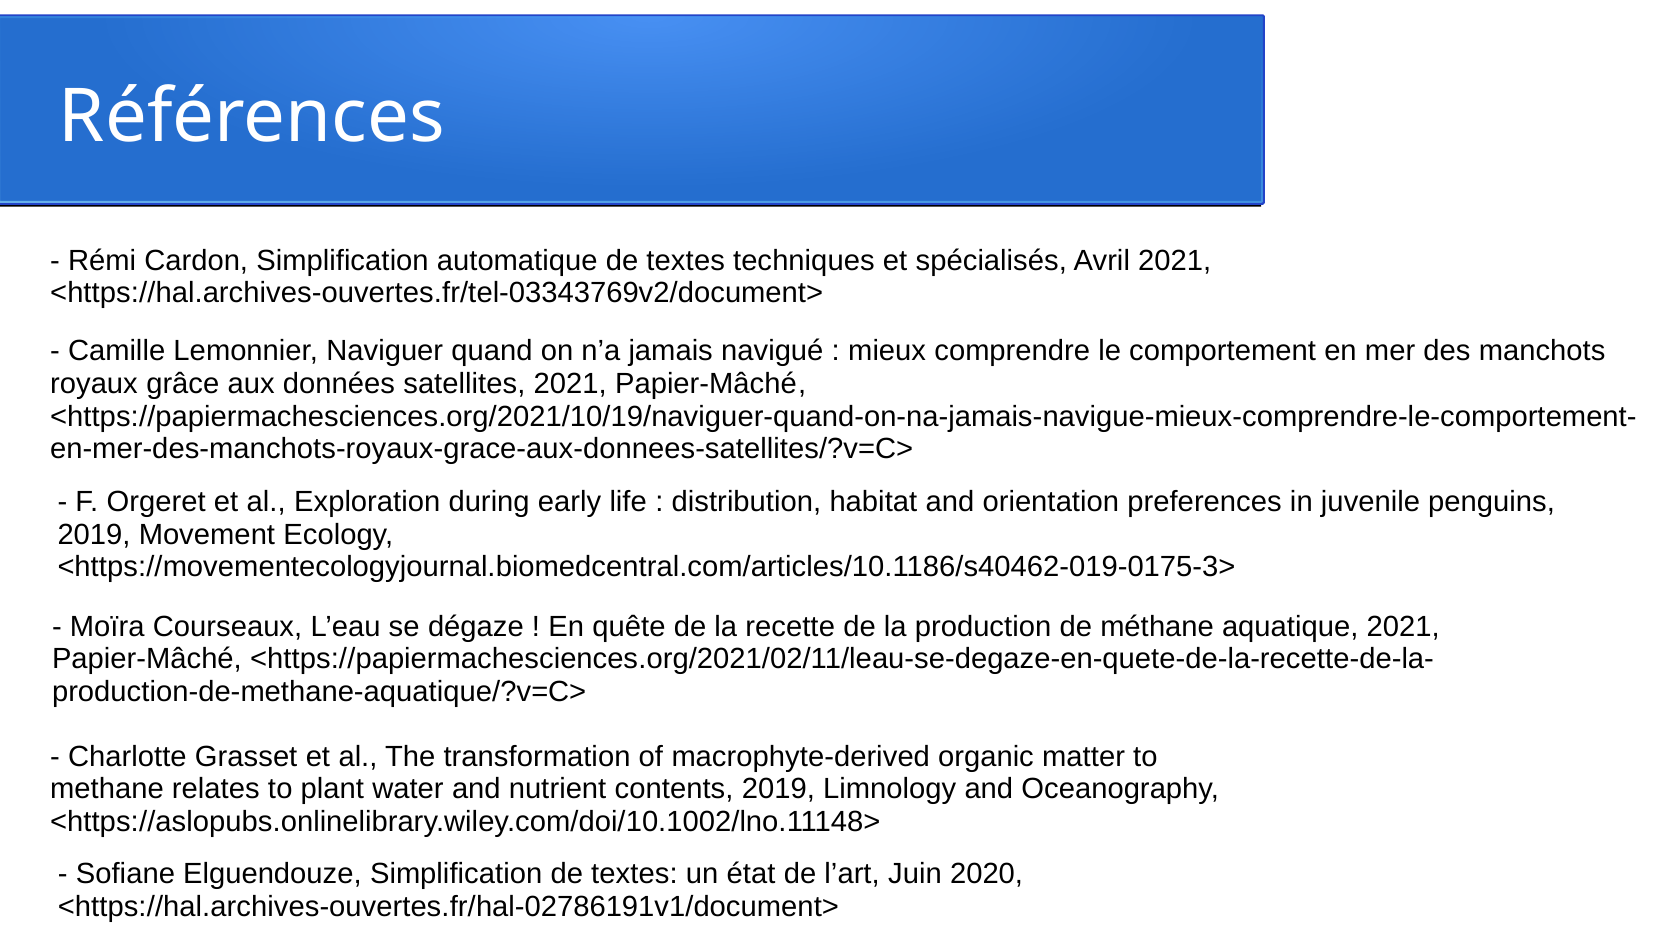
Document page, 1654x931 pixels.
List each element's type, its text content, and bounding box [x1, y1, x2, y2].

text_box - Camille Lemonnier, Naviguer quand on n’a jamais navigué : mieux comprendre le comportement en mer des manchots royaux grâce aux données satellites, 2021, Papier-Mâché, <https://papiermachesciences.org/2021/10/19/naviguer-quand-on-na-jamais-navigue-mieux-comprendre-le-comportement-en-mer-des-manchots-royaux-grace-aux-donnees-satellites/?v=C> [35, 326, 1654, 473]
text_box - Charlotte Grasset et al., The transformation of macrophyte-derived organic matter to methane relates to plant water and nutrient contents, 2019, Limnology and Oceanography, <https://aslopubs.onlinelibrary.wiley.com/doi/10.1002/lno.11148> [35, 732, 1607, 911]
text_box - F. Orgeret et al., Exploration during early life : distribution, habitat and orientation preferences in juvenile penguins, 2019, Movement Ecology, <https://movementecologyjournal.biomedcentral.com/articles/10.1186/s40462-019-0175-3> [42, 477, 1642, 591]
title Références [59, 35, 1211, 189]
text_box - Moïra Courseaux, L’eau se dégaze ! En quête de la recette de la production de méthane aquatique, 2021, Papier-Mâché, <https://papiermachesciences.org/2021/02/11/leau-se-degaze-en-quete-de-la-recette-de-la-production-de-methane-aquatique/?v=C> [37, 602, 1560, 716]
text_box - Rémi Cardon, Simplification automatique de textes techniques et spécialisés, Avril 2021, <https://hal.archives-ouvertes.fr/tel-03343769v2/document> [35, 236, 1441, 350]
text_box - Sofiane Elguendouze, Simplification de textes: un état de l’art, Juin 2020, <https://hal.archives-ouvertes.fr/hal-02786191v1/document> [43, 849, 1642, 931]
